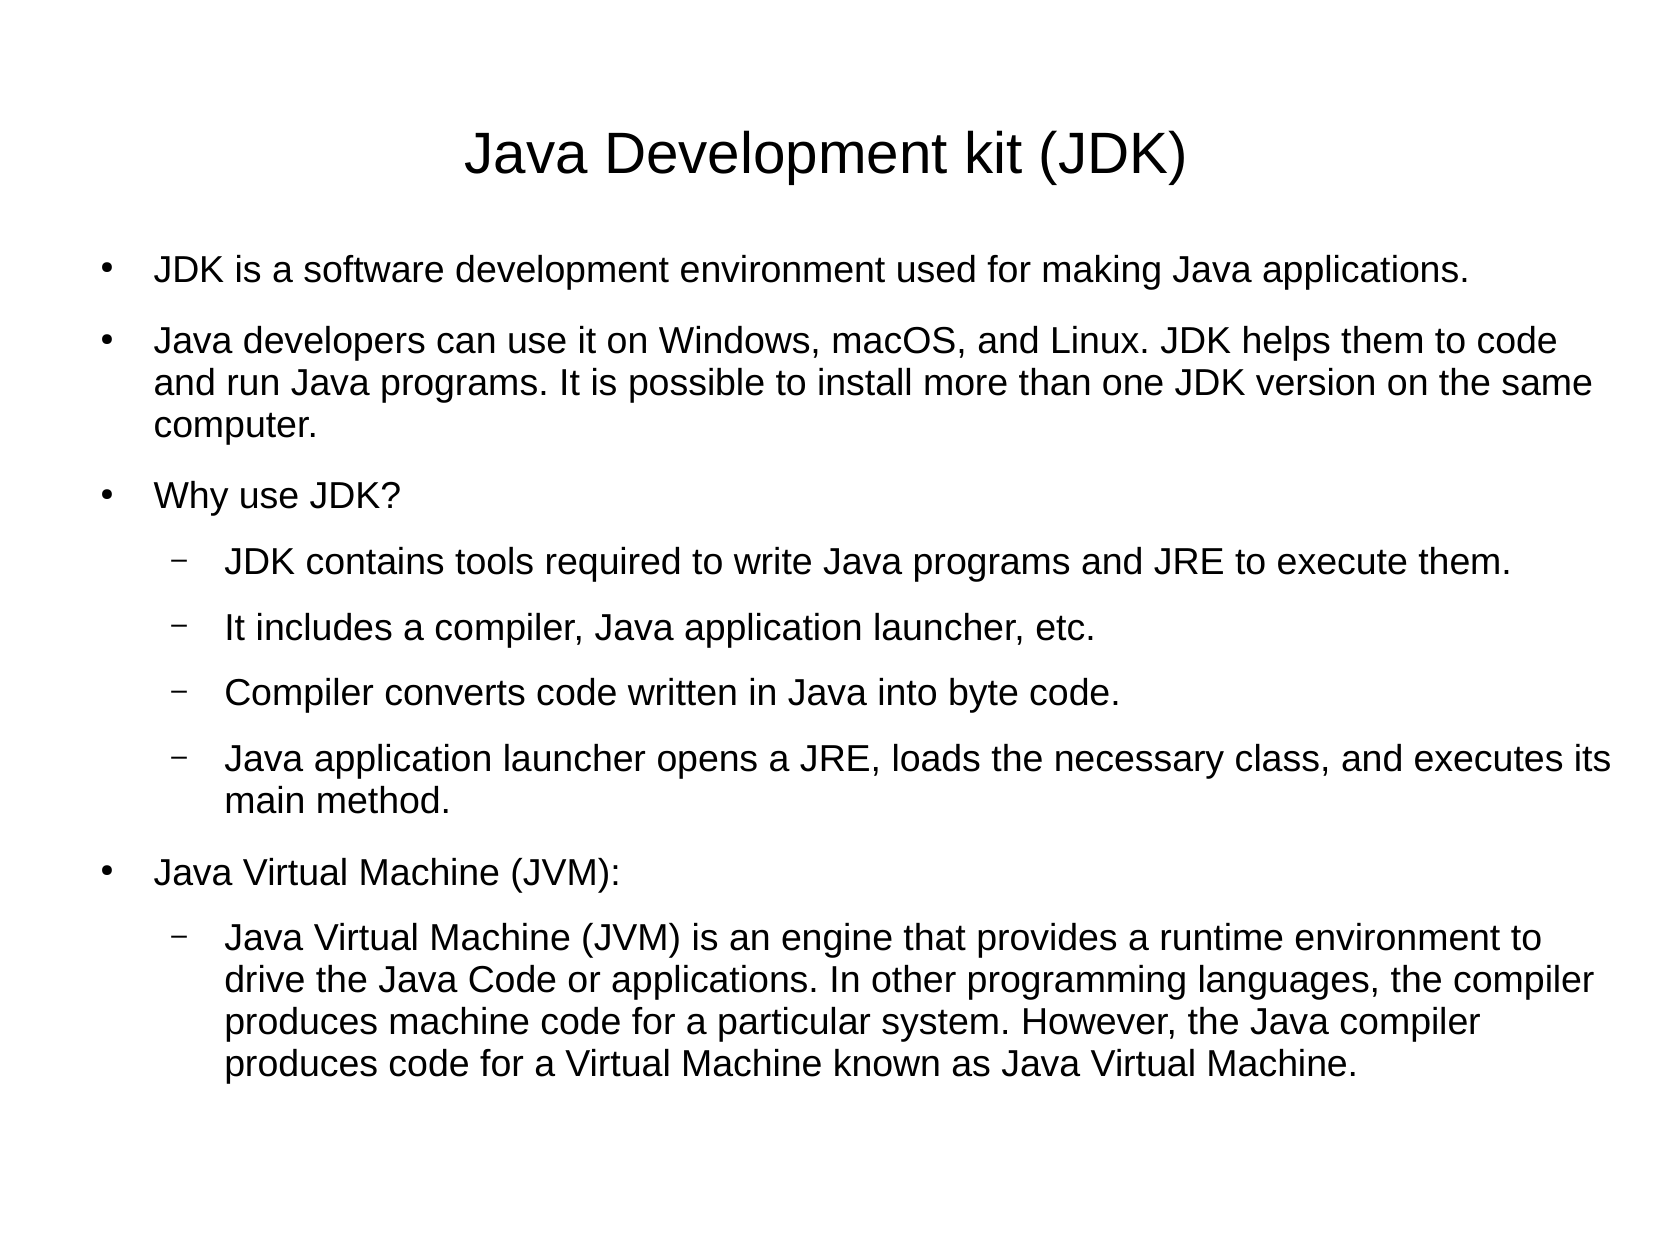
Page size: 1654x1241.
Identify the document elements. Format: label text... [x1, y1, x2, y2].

title Java Development kit (JDK) [82, 49, 1571, 248]
list JDK is a software development environment used for making Java applications. Java developers can use it on Windows, macOS, and Linux. JDK helps them to code and run Java programs. It is possible to install more than one JDK version on the same computer. Why use JDK? JDK contains tools required to write Java programs and JRE to execute them. It includes a compiler, Java application launcher, etc. Compiler converts code written in Java into byte code. Java application launcher opens a JRE, loads the necessary class, and executes its main method. Java Virtual Machine (JVM): Java Virtual Machine (JVM) is an engine that provides a runtime environment to drive the Java Code or applications. In other programming languages, the compiler produces machine code for a particular system. However, the Java compiler produces code for a Virtual Machine known as Java Virtual Machine. [82, 248, 1619, 1104]
